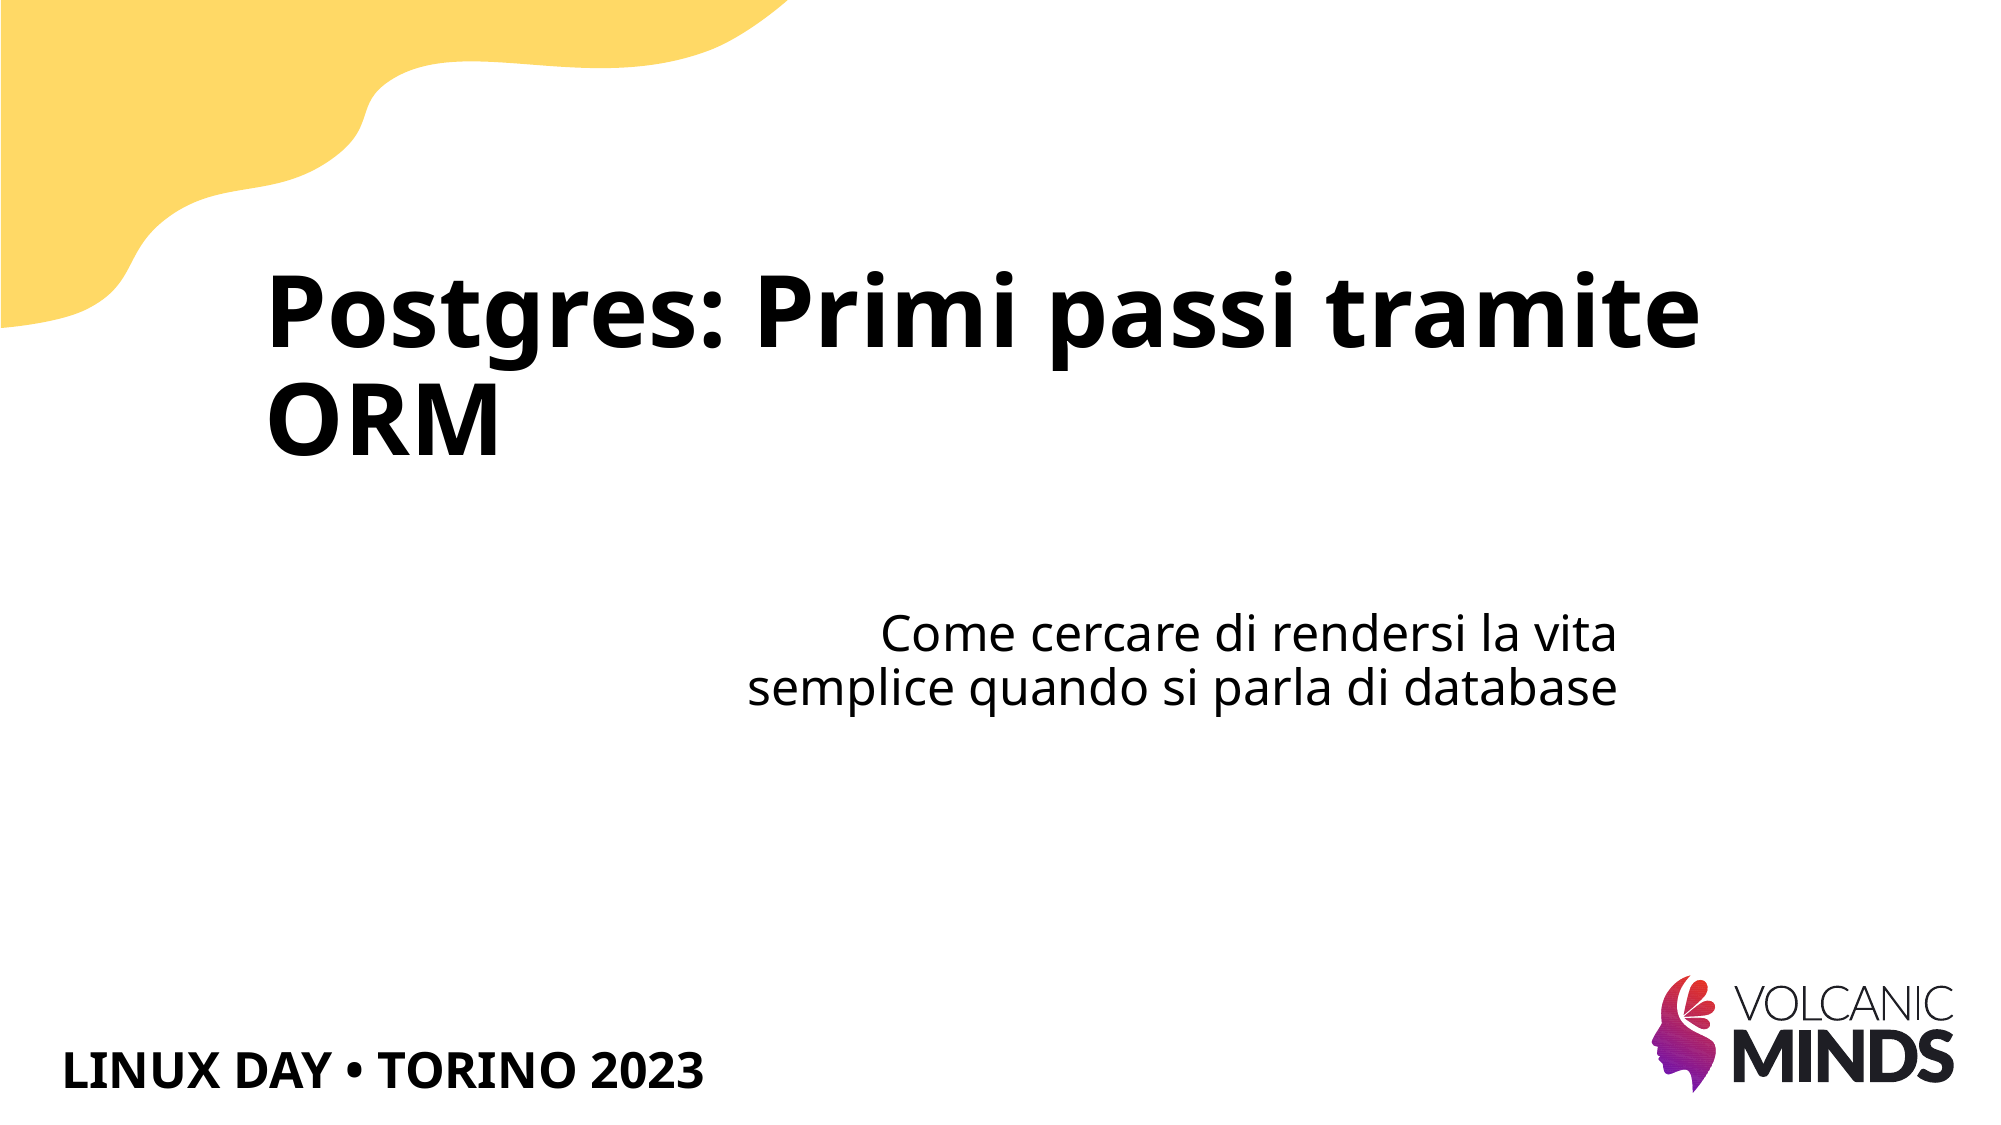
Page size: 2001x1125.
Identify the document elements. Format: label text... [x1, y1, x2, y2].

picture [1651, 975, 1955, 1093]
title Postgres: Primi passi tramite ORM [249, 212, 1750, 485]
text_box LINUX DAY • TORINO 2023 [46, 961, 1547, 1107]
subtitle Come cercare di rendersi la vita semplice quando si parla di database [732, 601, 1805, 729]
picture [0, 0, 906, 631]
